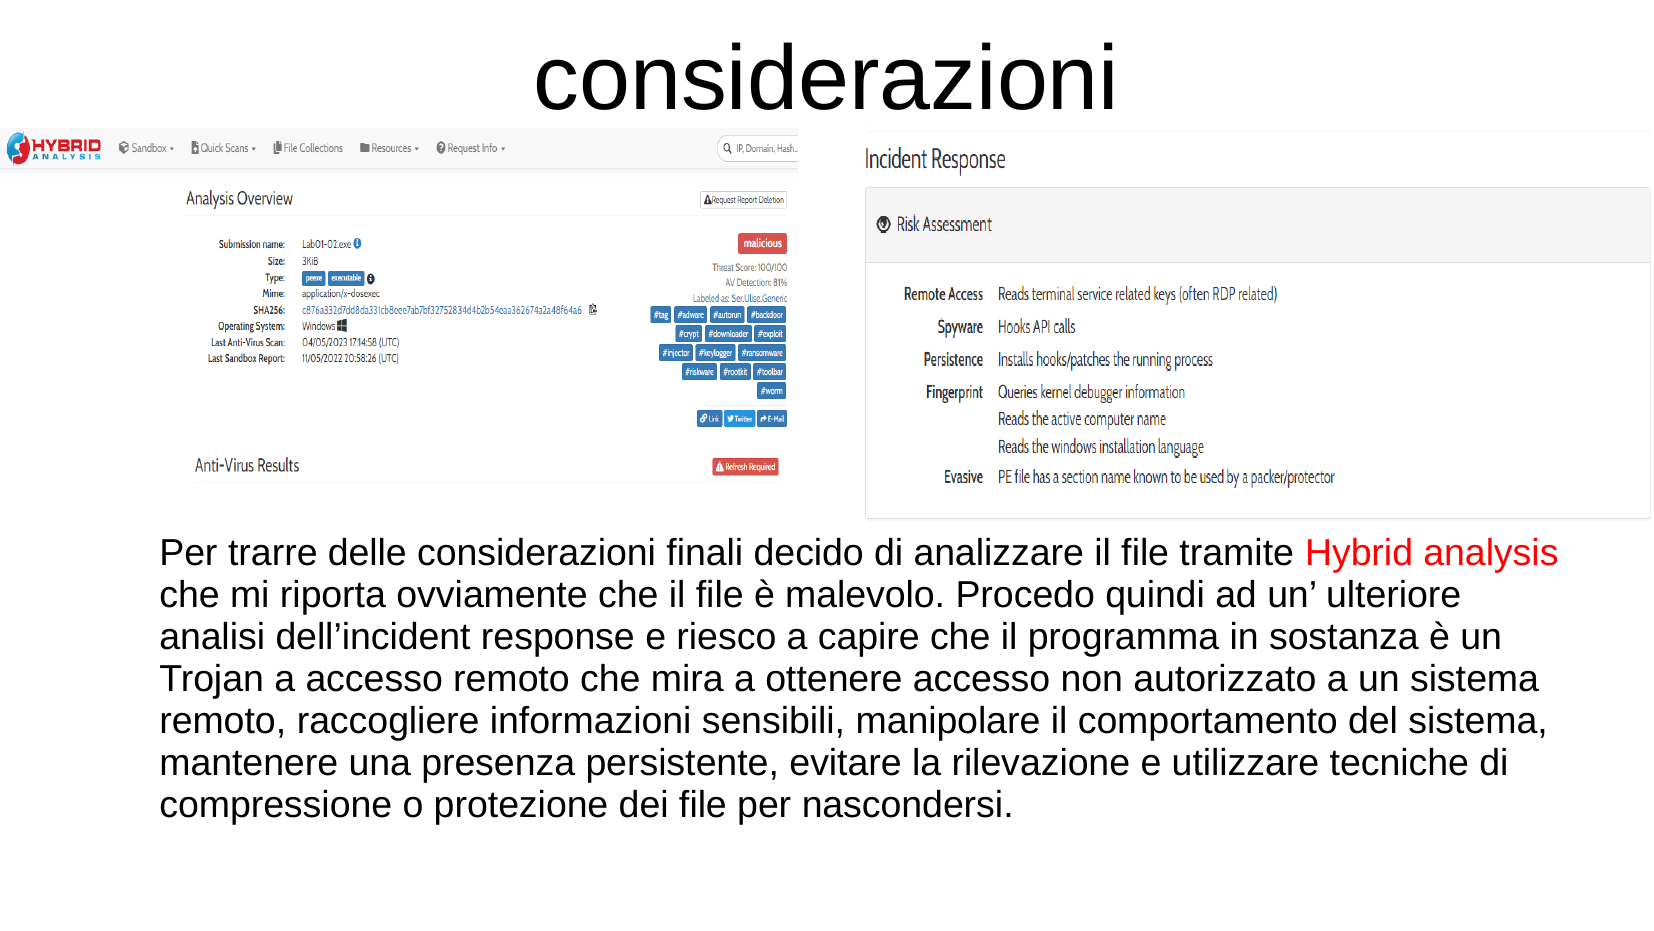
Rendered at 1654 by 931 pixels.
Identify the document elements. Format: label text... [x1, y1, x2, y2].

list Per trarre delle considerazioni finali decido di analizzare il file tramite Hybrid analysis che mi riporta ovviamente che il file è malevolo. Procedo quindi ad un’ ulteriore analisi dell’incident response e riesco a capire che il programma in sostanza è un Trojan a accesso remoto che mira a ottenere accesso non autorizzato a un sistema remoto, raccogliere informazioni sensibili, manipolare il comportamento del sistema, mantenere una presenza persistente, evitare la rilevazione e utilizzare tecniche di compressione o protezione dei file per nascondersi. [88, 531, 1577, 916]
picture [0, 128, 798, 502]
picture [826, 118, 1654, 532]
title considerazioni [82, 26, 1571, 129]
